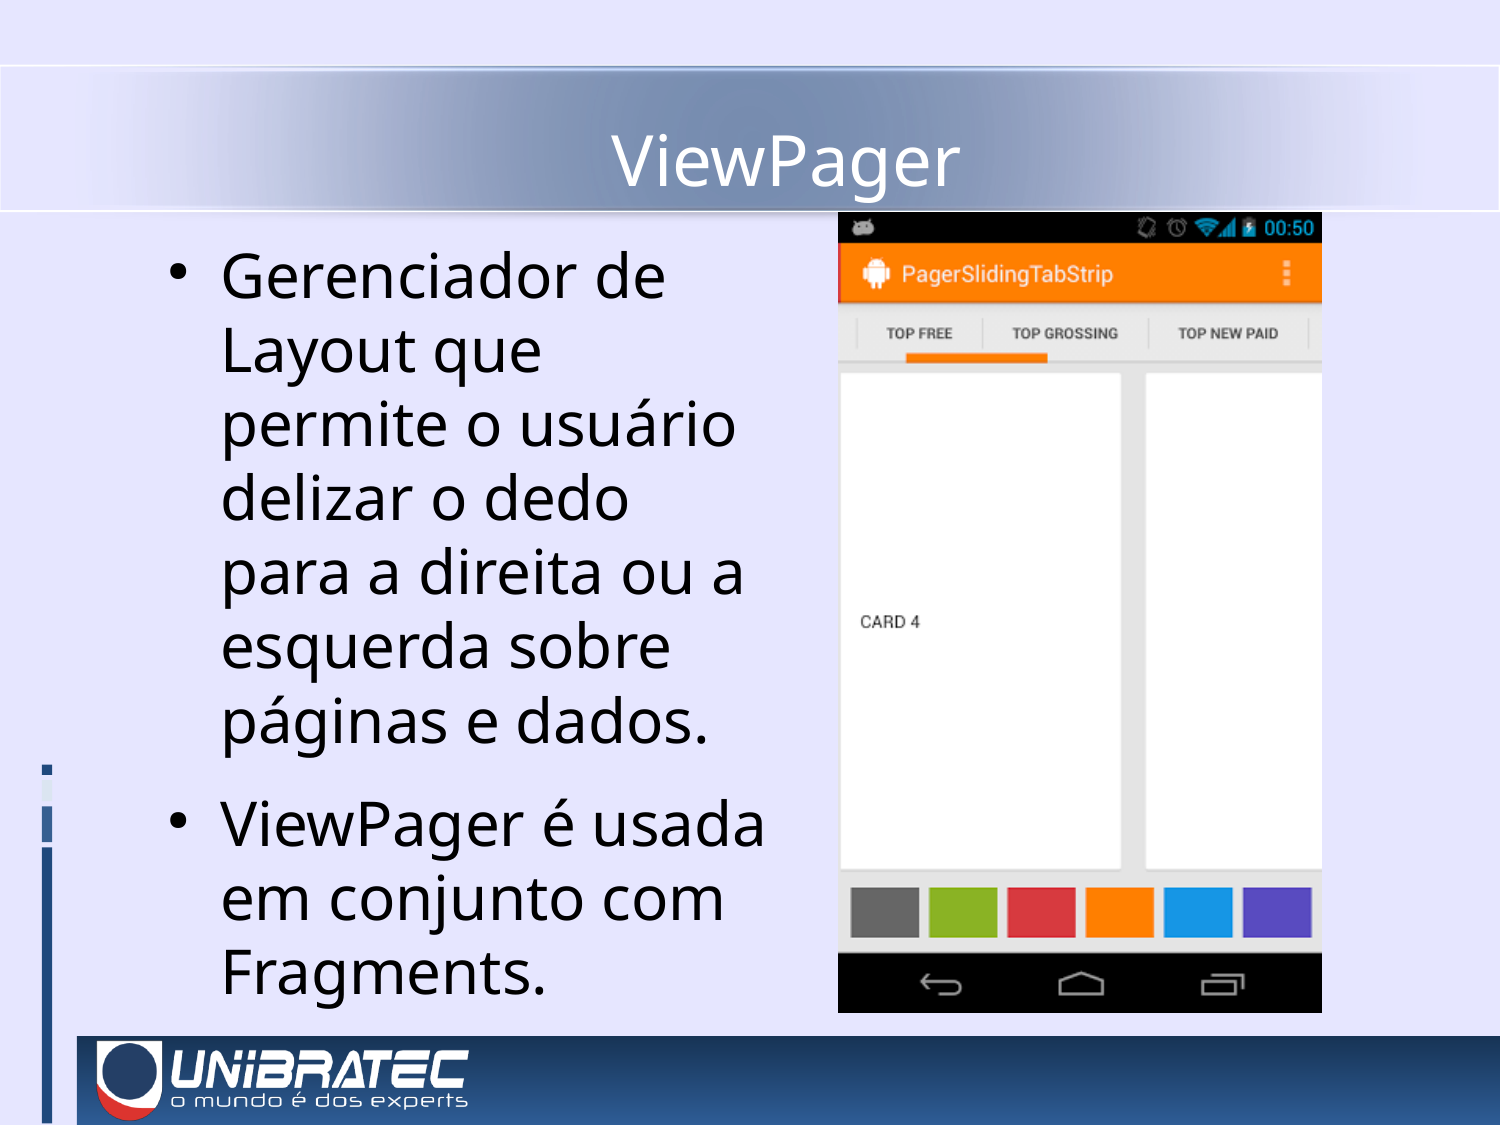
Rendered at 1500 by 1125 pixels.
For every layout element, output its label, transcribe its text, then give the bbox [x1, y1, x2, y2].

picture [0, 58, 1500, 227]
picture [838, 212, 1322, 1013]
list Gerenciador de Layout que permite o usuário delizar o dedo para a direita ou a esquerda sobre páginas e dados. ViewPager é usada em conjunto com Fragments. [150, 236, 768, 1028]
picture [96, 1040, 469, 1121]
title ViewPager [150, 84, 1424, 233]
